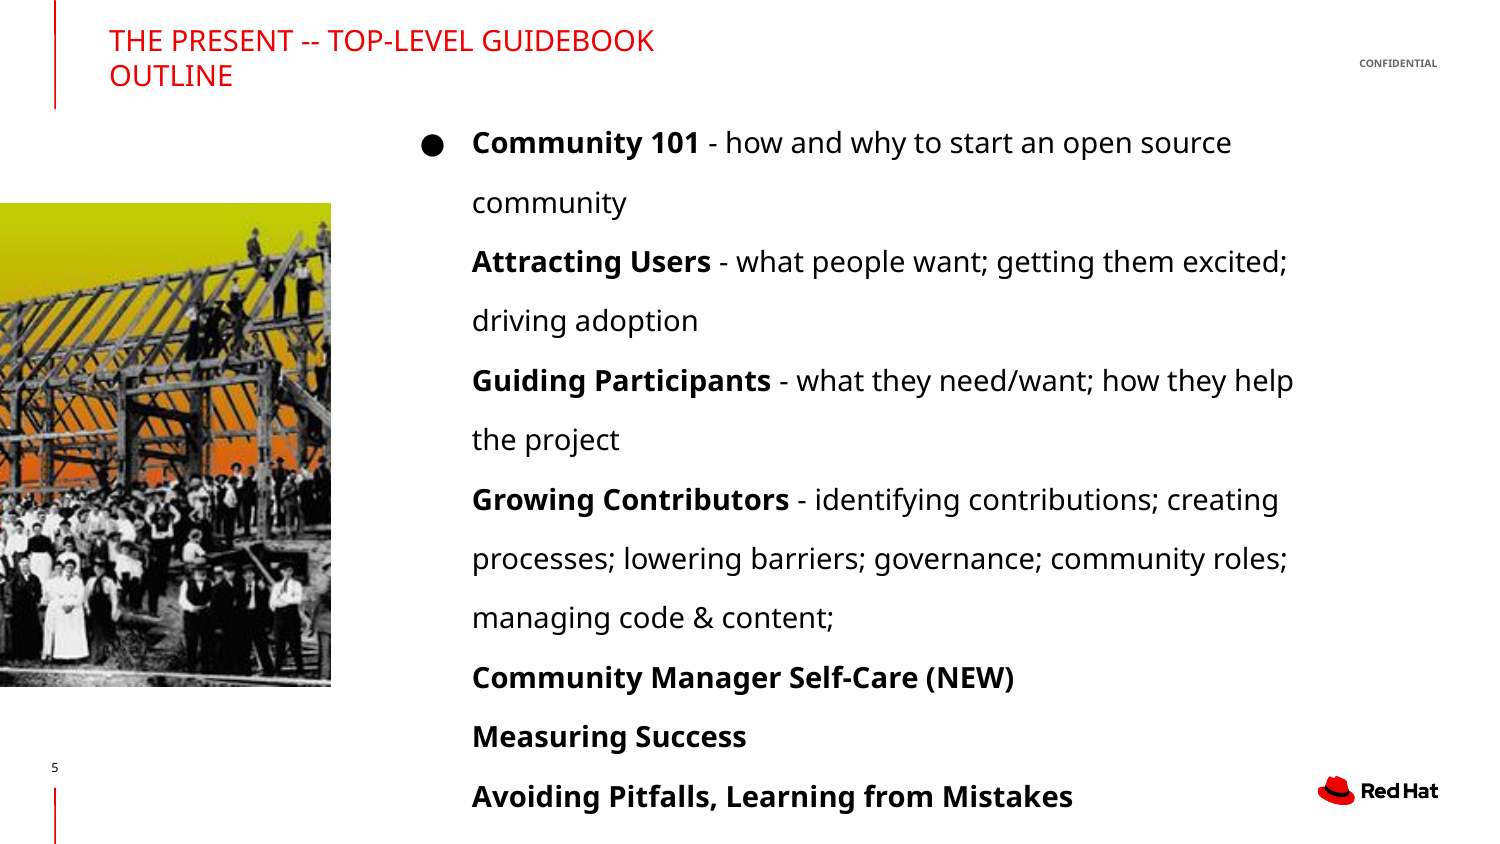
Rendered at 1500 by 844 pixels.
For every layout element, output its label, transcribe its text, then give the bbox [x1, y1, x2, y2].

picture [1317, 776, 1438, 805]
subtitle THE PRESENT -- TOP-LEVEL GUIDEBOOK OUTLINE [55, 6, 689, 108]
slide_number <number> [10, 759, 101, 777]
picture [0, 203, 331, 688]
title Community 101 - how and why to start an open source community Attracting Users - what people want; getting them excited; driving adoption Guiding Participants - what they need/want; how they help the project Growing Contributors - identifying contributions; creating processes; lowering barriers; governance; community roles; managing code & content; Community Manager Self-Care (NEW) Measuring Success Avoiding Pitfalls, Learning from Mistakes [396, 203, 1328, 688]
